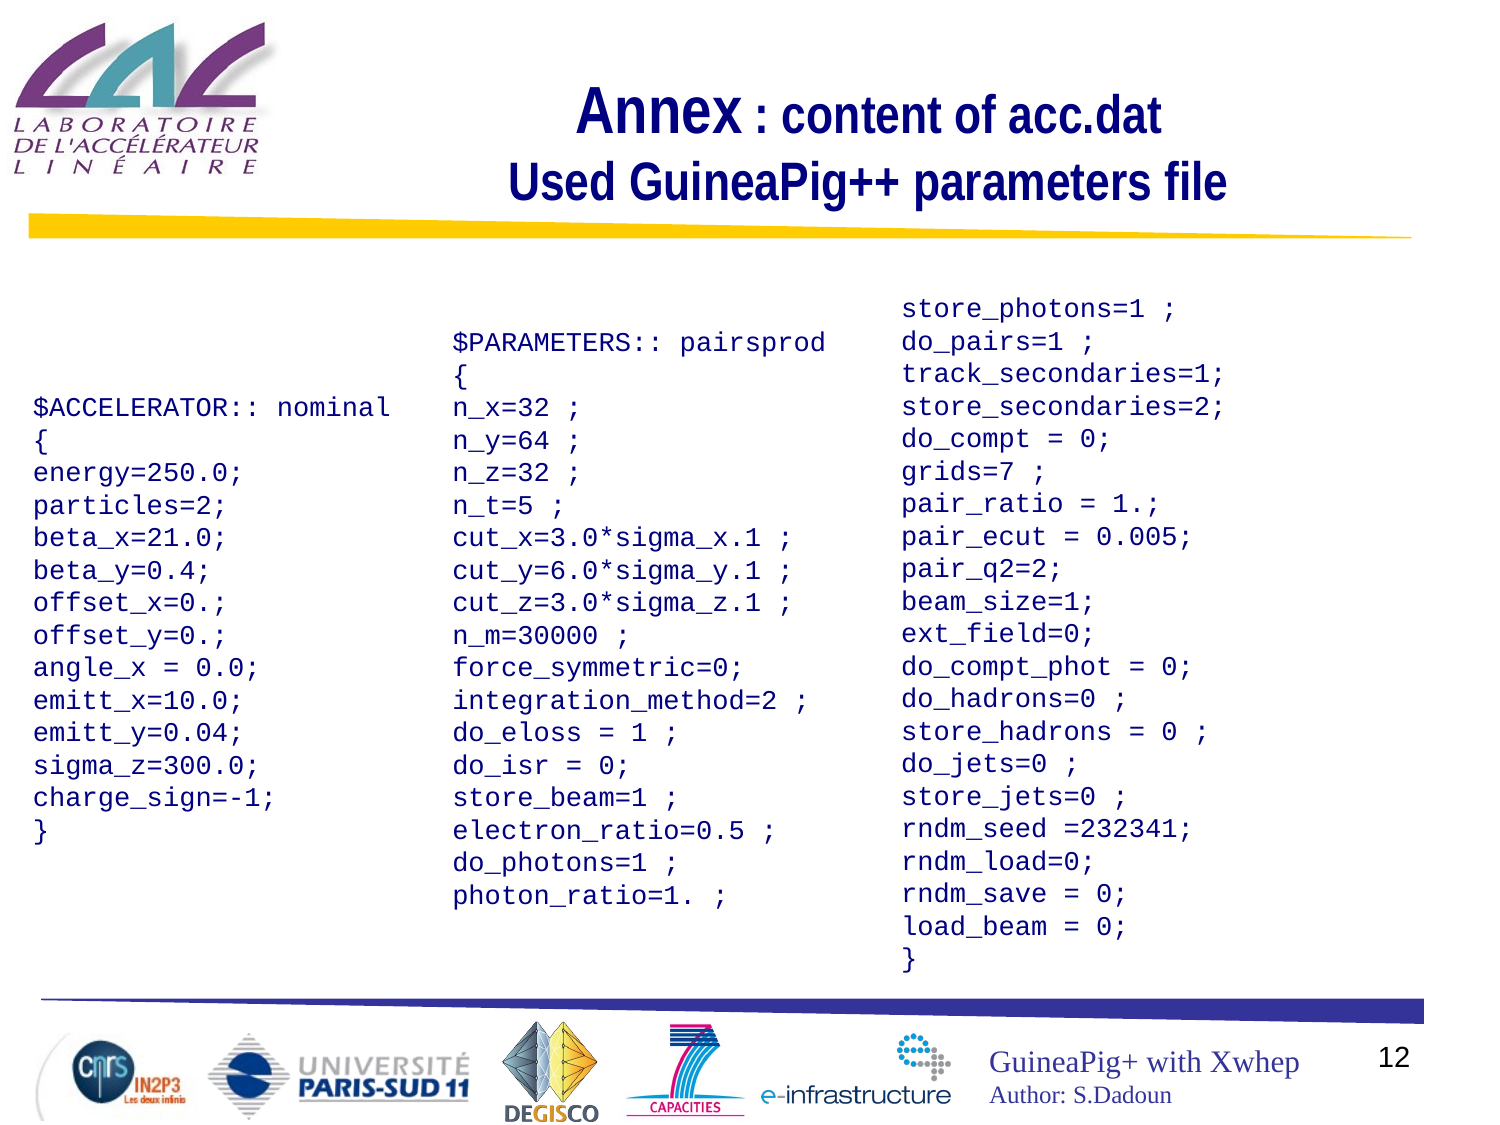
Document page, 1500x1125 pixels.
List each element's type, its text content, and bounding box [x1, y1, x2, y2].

picture [25, 1033, 475, 1121]
picture [761, 1033, 951, 1104]
subtitle $ACCELERATOR:: nominal { energy=250.0; particles=2; beta_x=21.0; beta_y=0.4; offset_x=0.; offset_y=0.; angle_x = 0.0; emitt_x=10.0; emitt_y=0.04; sigma_z=300.0; charge_sign=-1; } [32, 259, 414, 975]
picture [7, 16, 283, 178]
picture [490, 1018, 609, 1122]
picture [902, 1038, 925, 1049]
picture [620, 1017, 750, 1124]
title Annex : content of acc.dat Used GuineaPig++ parameters file [259, 56, 1479, 221]
text_box $PARAMETERS:: pairsprod { n_x=32 ; n_y=64 ; n_z=32 ; n_t=5 ; cut_x=3.0*sigma_x.1 ; cut_y=6.0*sigma_y.1 ; cut_z=3.0*sigma_z.1 ; n_m=30000 ; force_symmetric=0; integration_method=2 ; do_eloss = 1 ; do_isr = 0; store_beam=1 ; electron_ratio=0.5 ; do_photons=1 ; photon_ratio=1. ; [452, 259, 833, 975]
text_box store_photons=1 ; do_pairs=1 ; track_secondaries=1; store_secondaries=2; do_compt = 0; grids=7 ; pair_ratio = 1.; pair_ecut = 0.005; pair_q2=2; beam_size=1; ext_field=0; do_compt_phot = 0; do_hadrons=0 ; store_hadrons = 0 ; do_jets=0 ; store_jets=0 ; rndm_seed =232341; rndm_load=0; rndm_save = 0; load_beam = 0; } [901, 237, 1412, 994]
